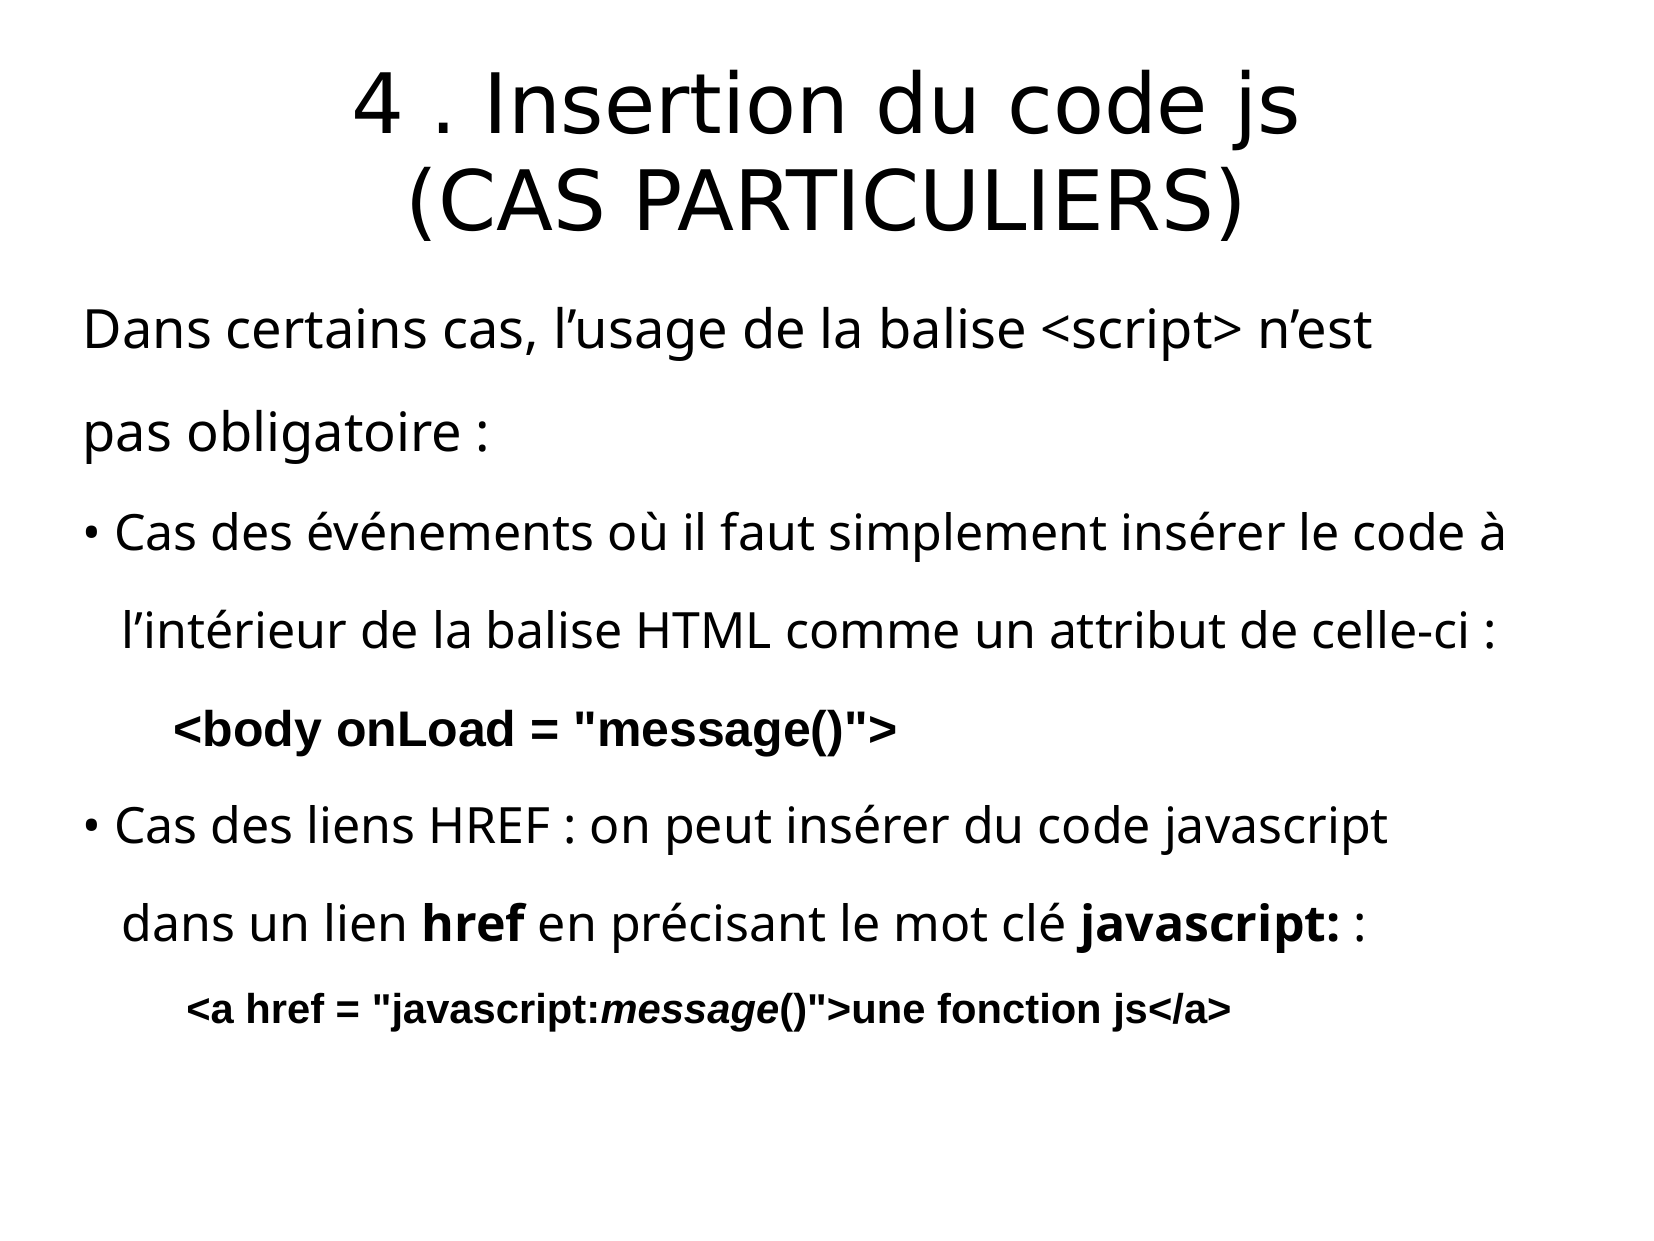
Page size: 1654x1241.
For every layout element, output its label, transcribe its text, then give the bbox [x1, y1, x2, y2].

list Dans certains cas, l’usage de la balise <script> n’est pas obligatoire : • Cas des événements où il faut simplement insérer le code à l’intérieur de la balise HTML comme un attribut de celle-ci : <body onLoad = "message()"> • Cas des liens HREF : on peut insérer du code javascript dans un lien href en précisant le mot clé javascript: : <a href = "javascript:message()">une fonction js</a> [82, 290, 1571, 1109]
title 4 . Insertion du code js (CAS PARTICULIERS) [82, 49, 1571, 257]
